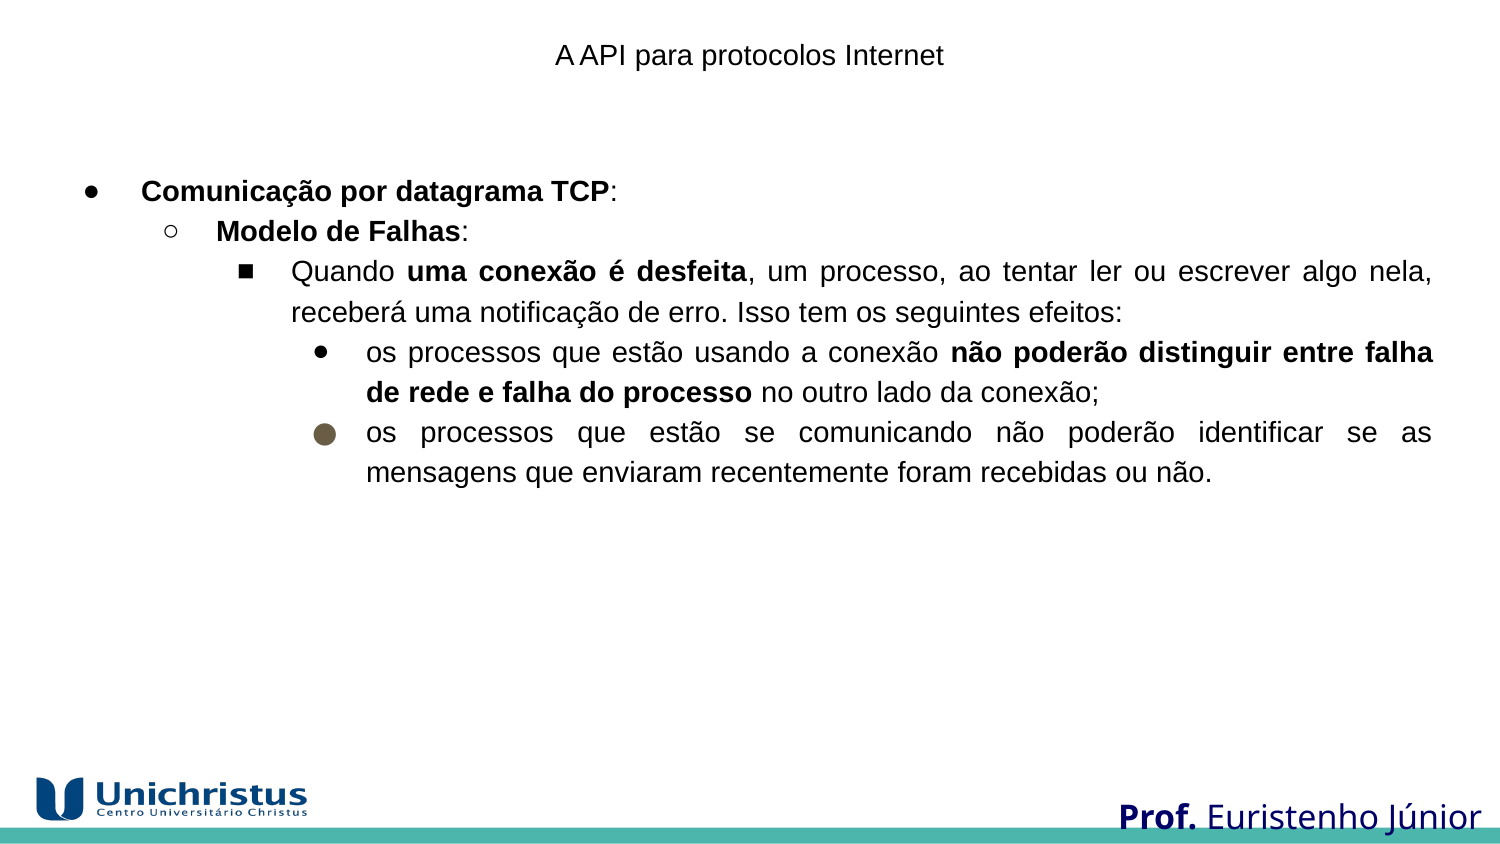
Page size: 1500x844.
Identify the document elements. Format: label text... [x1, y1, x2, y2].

title A API para protocolos Internet [51, 20, 1449, 137]
picture [32, 775, 311, 822]
list Comunicação por datagrama TCP: Modelo de Falhas: Quando uma conexão é desfeita, um processo, ao tentar ler ou escrever algo nela, receberá uma notificação de erro. Isso tem os seguintes efeitos: os processos que estão usando a conexão não poderão distinguir entre falha de rede e falha do processo no outro lado da conexão; os processos que estão se comunicando não poderão identificar se as mensagens que enviaram recentemente foram recebidas ou não. [51, 152, 1449, 750]
